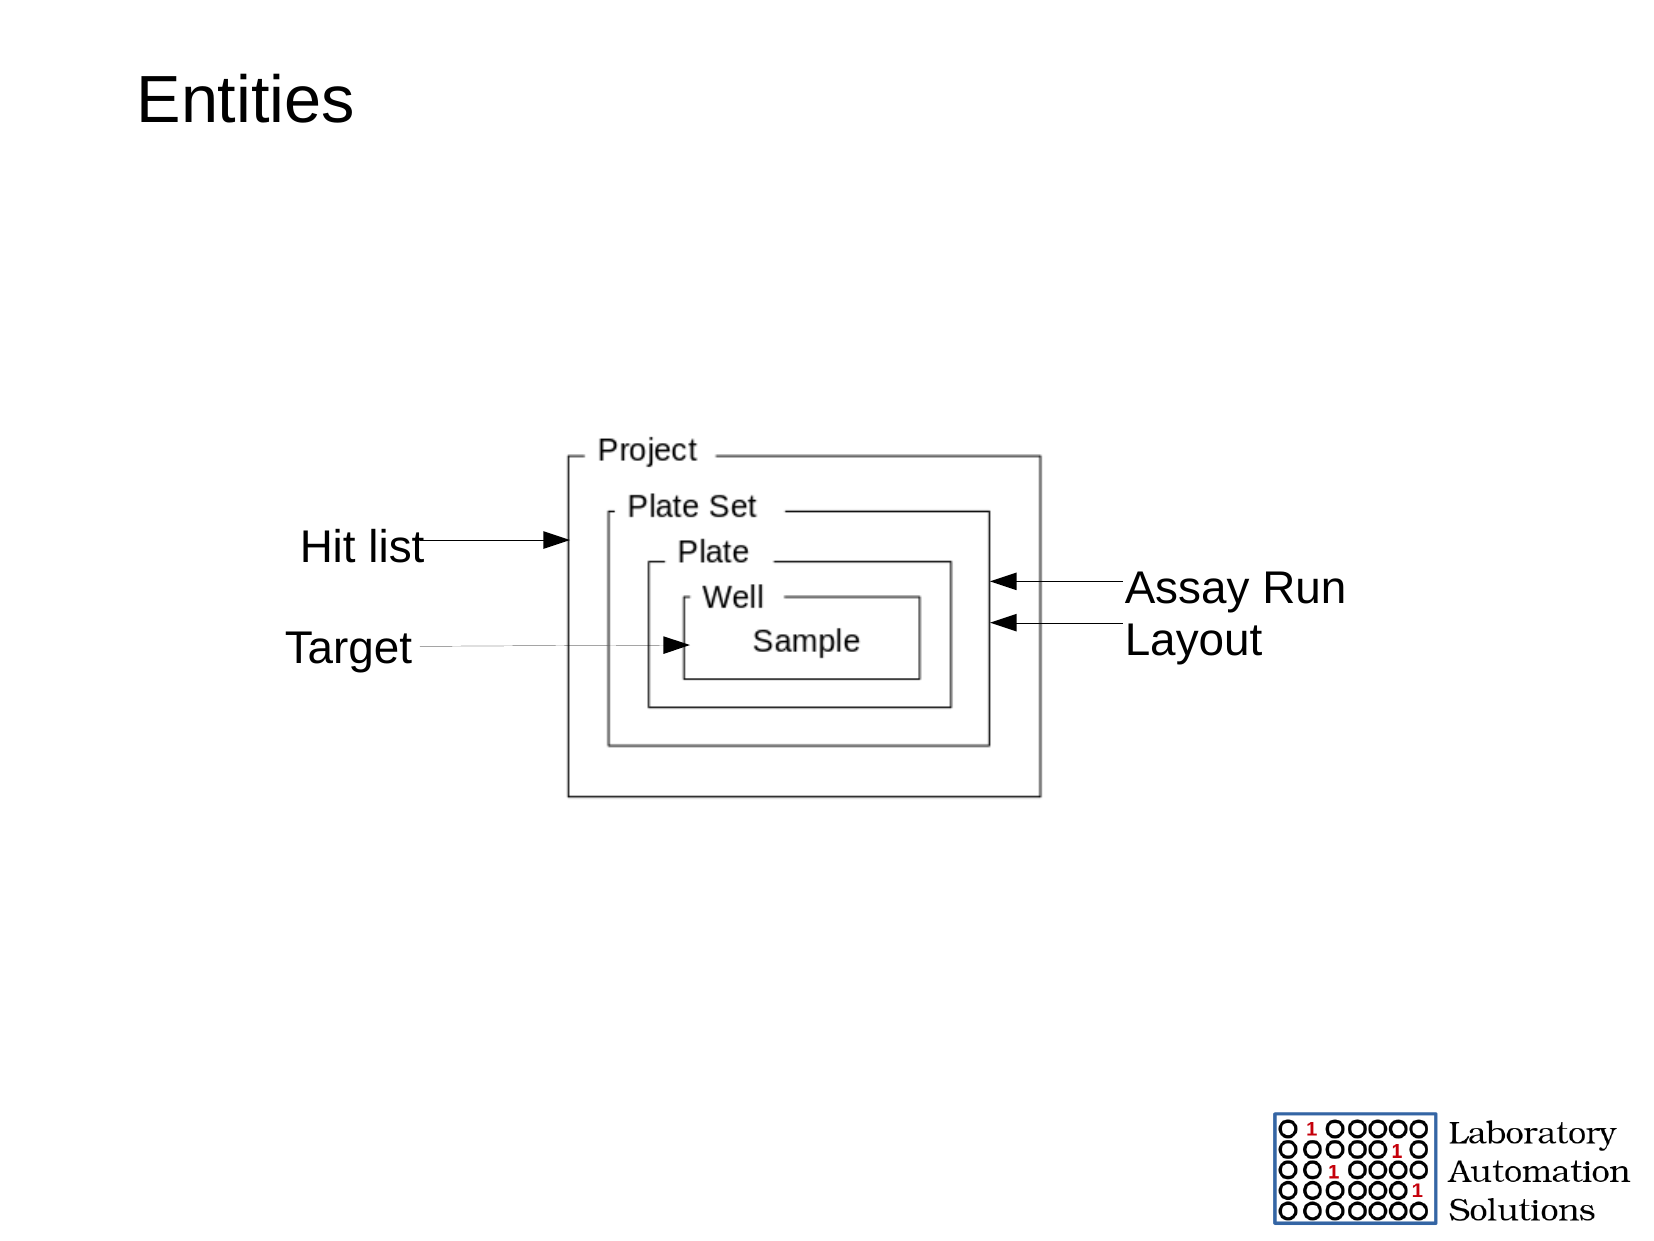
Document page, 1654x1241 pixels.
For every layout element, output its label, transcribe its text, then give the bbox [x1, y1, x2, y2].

text_box Assay Run Layout [1110, 555, 1362, 673]
text_box Entities [121, 54, 371, 145]
picture [1268, 1106, 1636, 1231]
text_box Hit list [285, 513, 440, 580]
picture [493, 417, 1169, 829]
text_box Target [270, 615, 427, 682]
